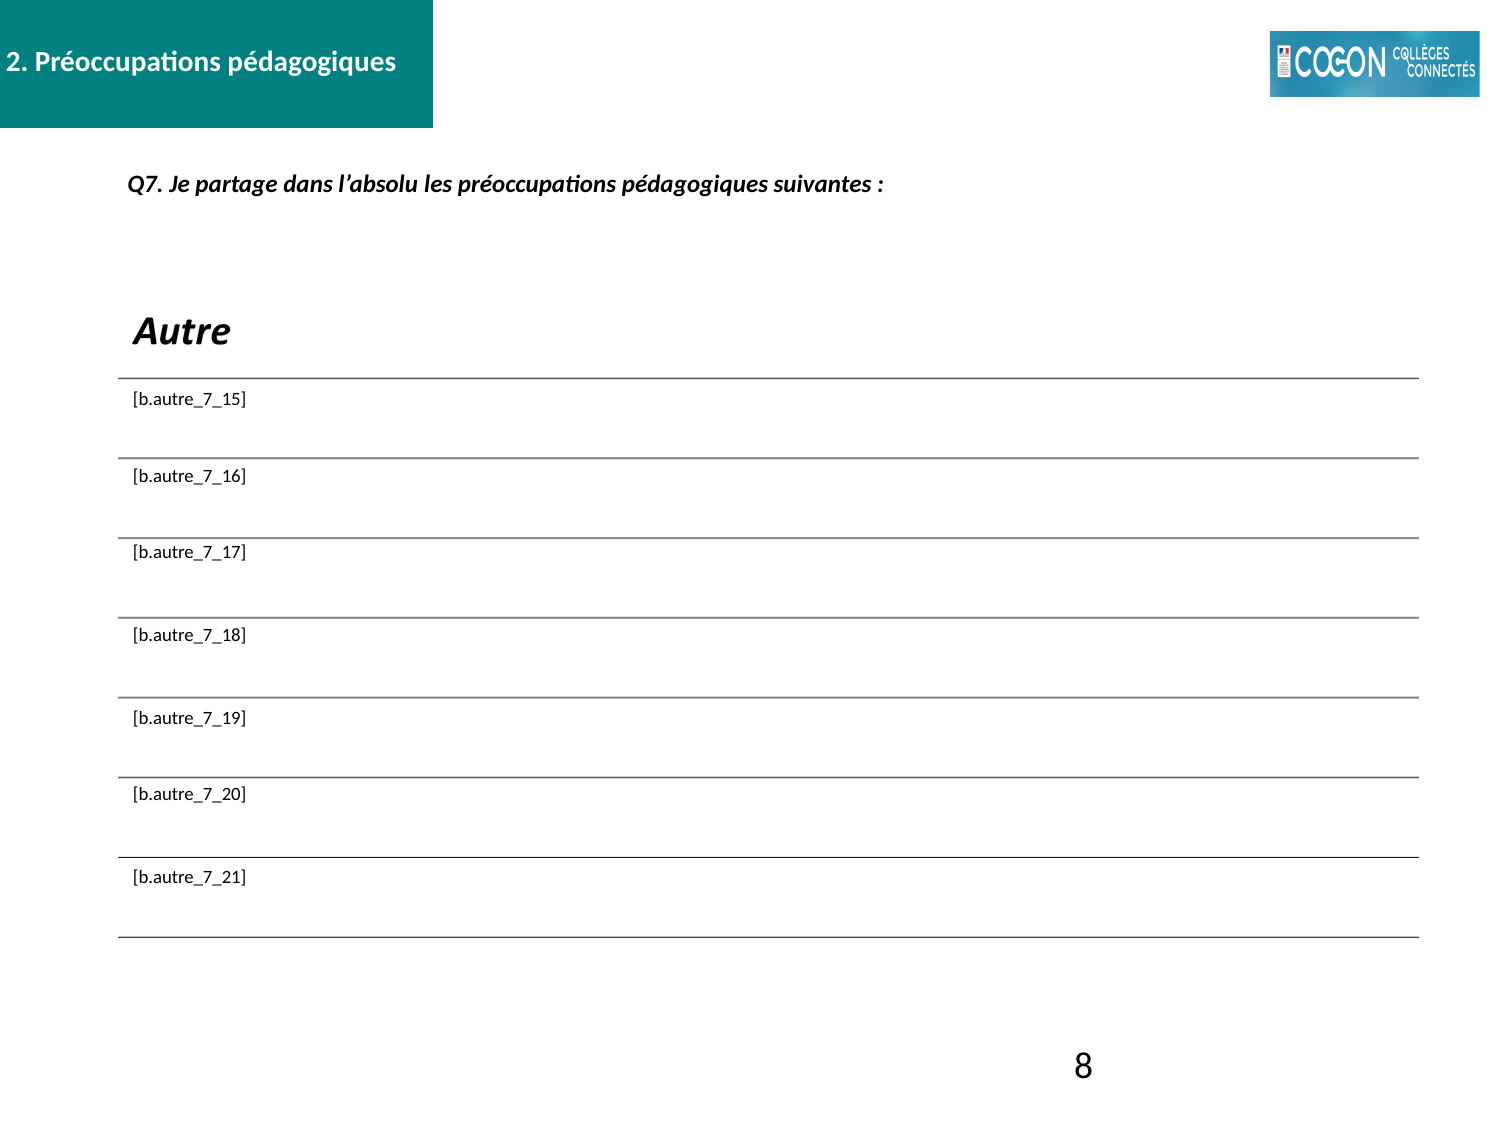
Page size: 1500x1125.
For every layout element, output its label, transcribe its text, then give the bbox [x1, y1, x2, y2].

text_box Q7. Je partage dans l’absolu les préoccupations pédagogiques suivantes : [112, 166, 1407, 206]
picture [108, 292, 1419, 938]
text_box [b.autre_7_16] [118, 460, 1419, 499]
text_box [b.autre_7_17] [118, 537, 1419, 576]
picture [1269, 31, 1480, 97]
text_box [b.autre_7_19] [118, 702, 1419, 741]
text_box [b.autre_7_20] [118, 779, 1419, 818]
text_box <numéro> [1059, 1042, 1397, 1103]
text_box [b.autre_7_21] [118, 862, 1419, 901]
text_box [b.autre_7_18] [118, 620, 1419, 659]
text_box [b.autre_7_15] [118, 383, 1419, 422]
text_box 2. Préoccupations pédagogiques [0, 0, 433, 128]
